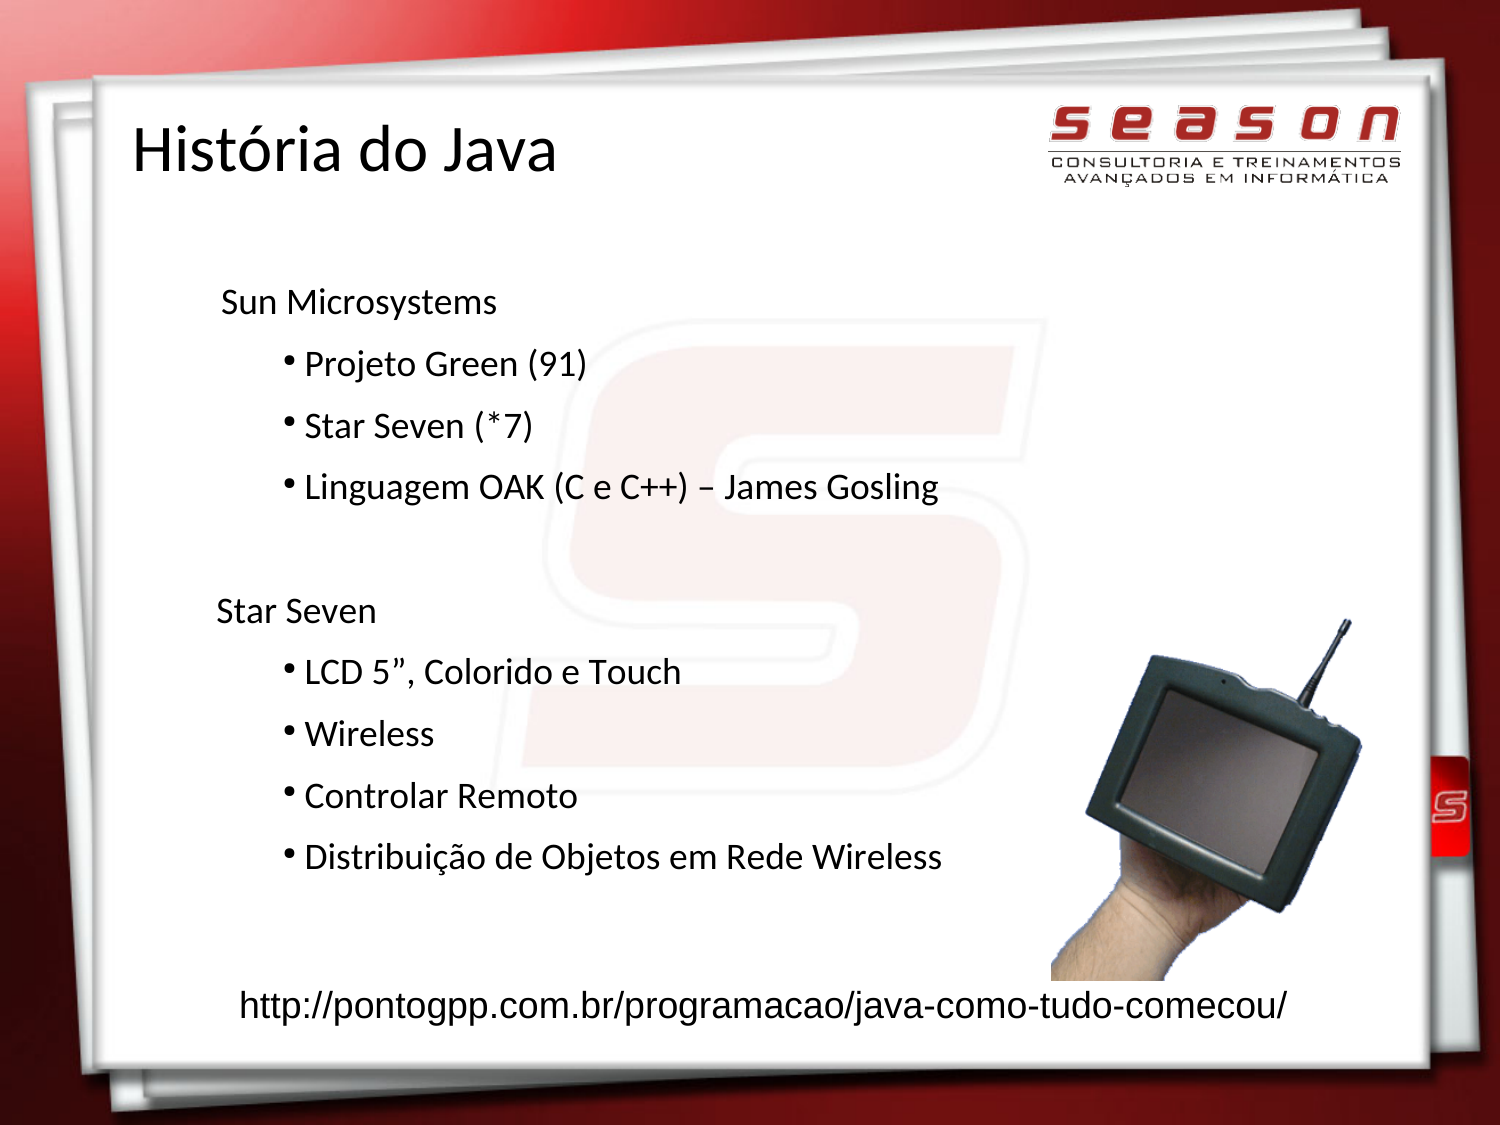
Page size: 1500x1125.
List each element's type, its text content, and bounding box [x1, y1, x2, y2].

picture [0, 0, 1500, 1125]
text_box Sun Microsystems Projeto Green (91) Star Seven (*7) Linguagem OAK (C e C++) – James Gosling Star Seven LCD 5”, Colorido e Touch Wireless Controlar Remoto Distribuição de Objetos em Rede Wireless [207, 277, 1328, 974]
title História do Java [118, 33, 1394, 257]
text_box http://pontogpp.com.br/programacao/java-como-tudo-comecou/ [224, 973, 1303, 1034]
